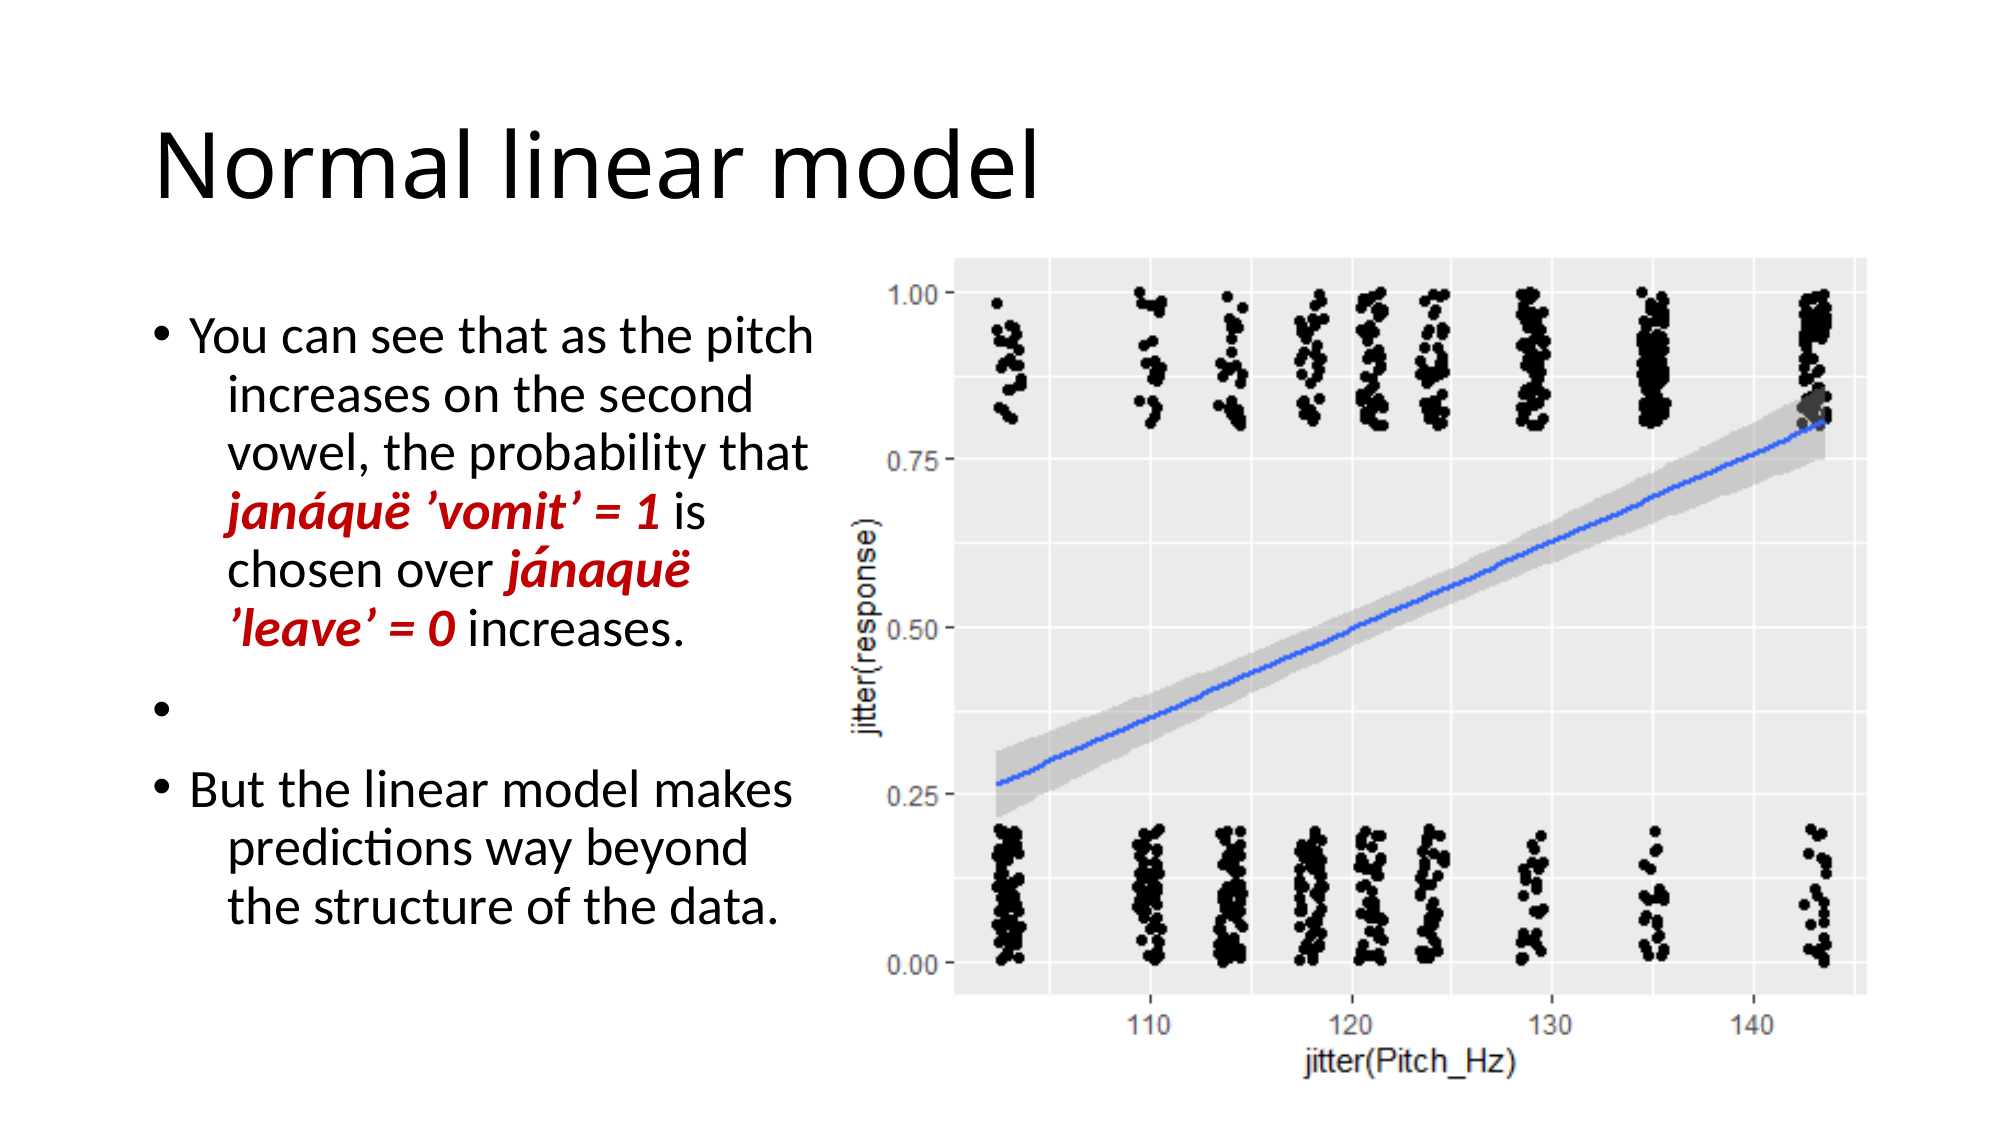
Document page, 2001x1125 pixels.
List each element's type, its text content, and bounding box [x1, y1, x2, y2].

list You can see that as the pitch increases on the second vowel, the probability that janáquë ’vomit’ = 1 is chosen over jánaquë ’leave’ = 0 increases. But the linear model makes predictions way beyond the structure of the data. [137, 299, 832, 1014]
title Normal linear model [137, 59, 1863, 278]
picture [832, 243, 1885, 1095]
